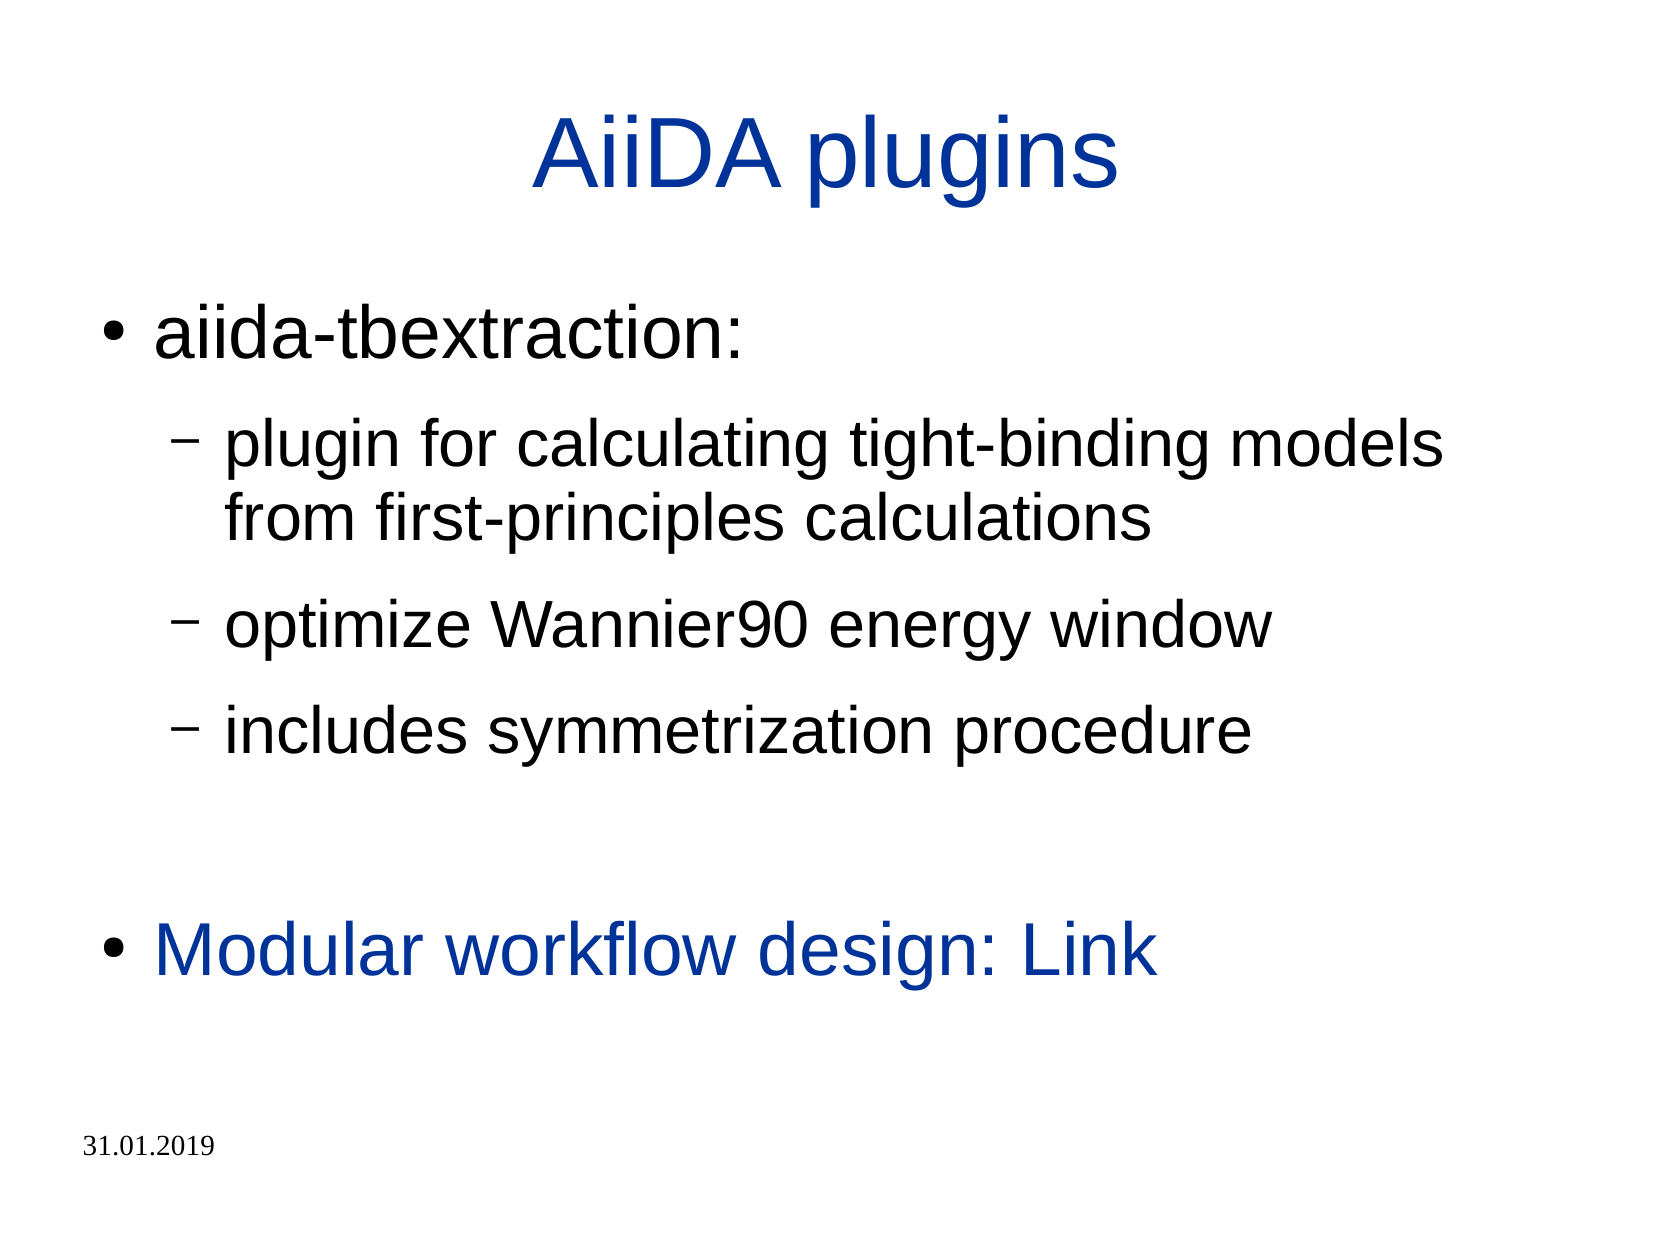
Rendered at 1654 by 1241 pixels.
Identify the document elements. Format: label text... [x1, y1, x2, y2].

title AiiDA plugins [82, 49, 1571, 257]
list aiida-tbextraction: plugin for calculating tight-binding models from first-principles calculations optimize Wannier90 energy window includes symmetrization procedure Modular workflow design: Link [82, 290, 1571, 1010]
